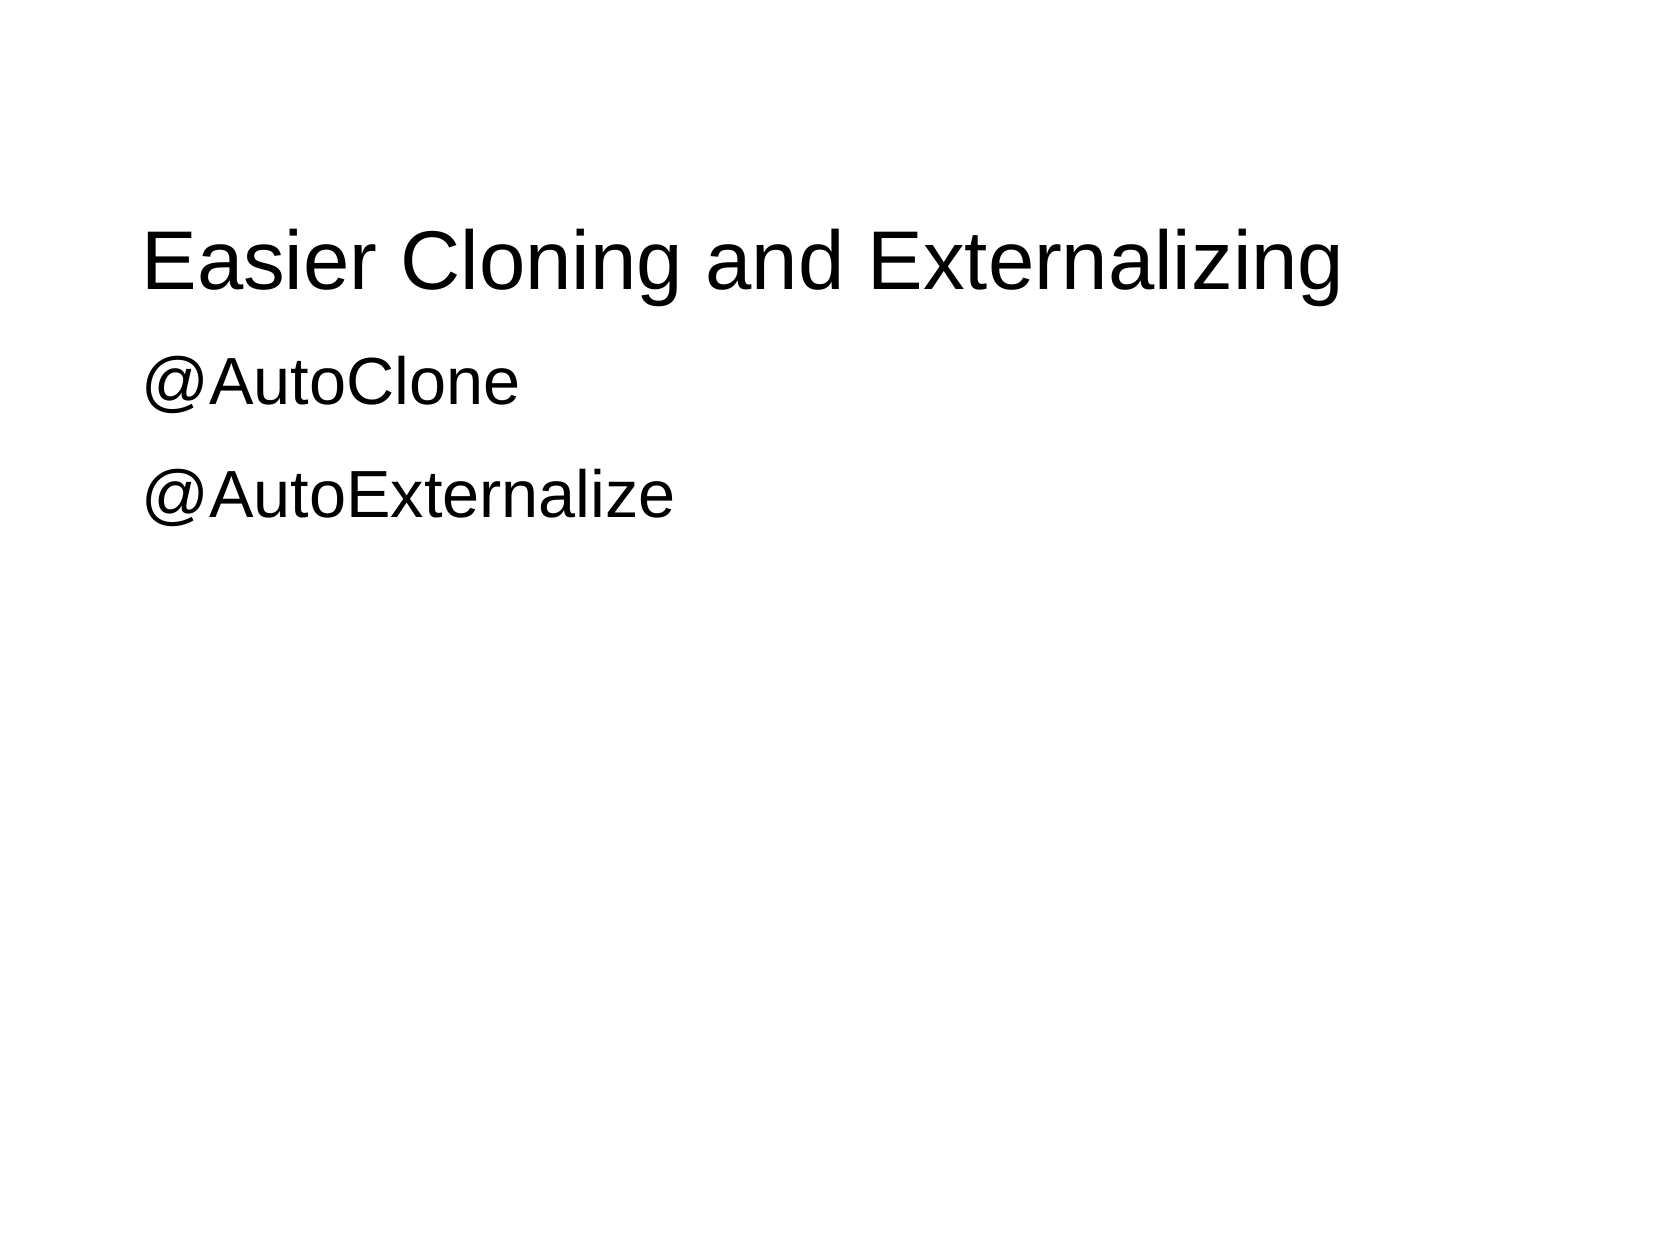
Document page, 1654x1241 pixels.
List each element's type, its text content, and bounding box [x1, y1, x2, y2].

subtitle Easier Cloning and Externalizing @AutoClone @AutoExternalize [141, 167, 1630, 1194]
